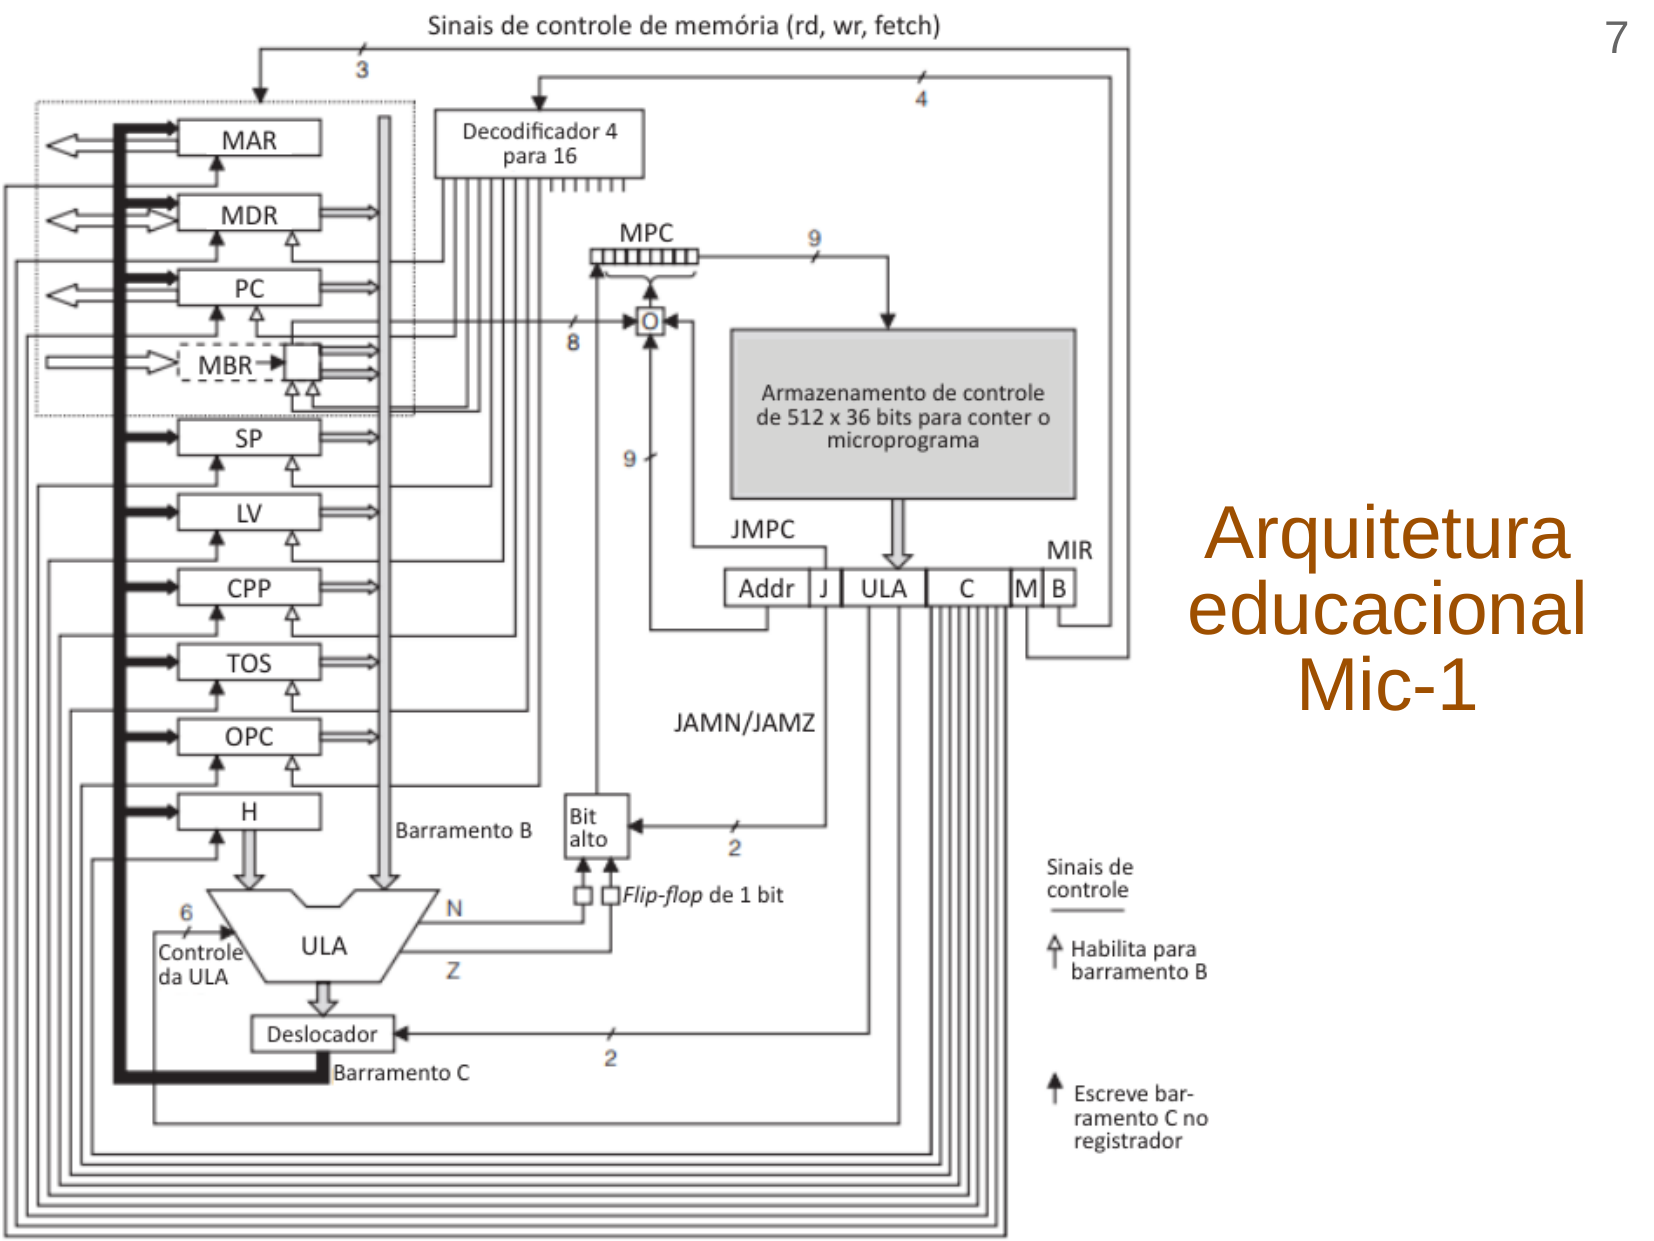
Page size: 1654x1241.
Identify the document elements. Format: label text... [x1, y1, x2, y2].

title Arquitetura educacional Mic-1 [1181, 13, 1595, 1211]
picture [0, 12, 1214, 1241]
